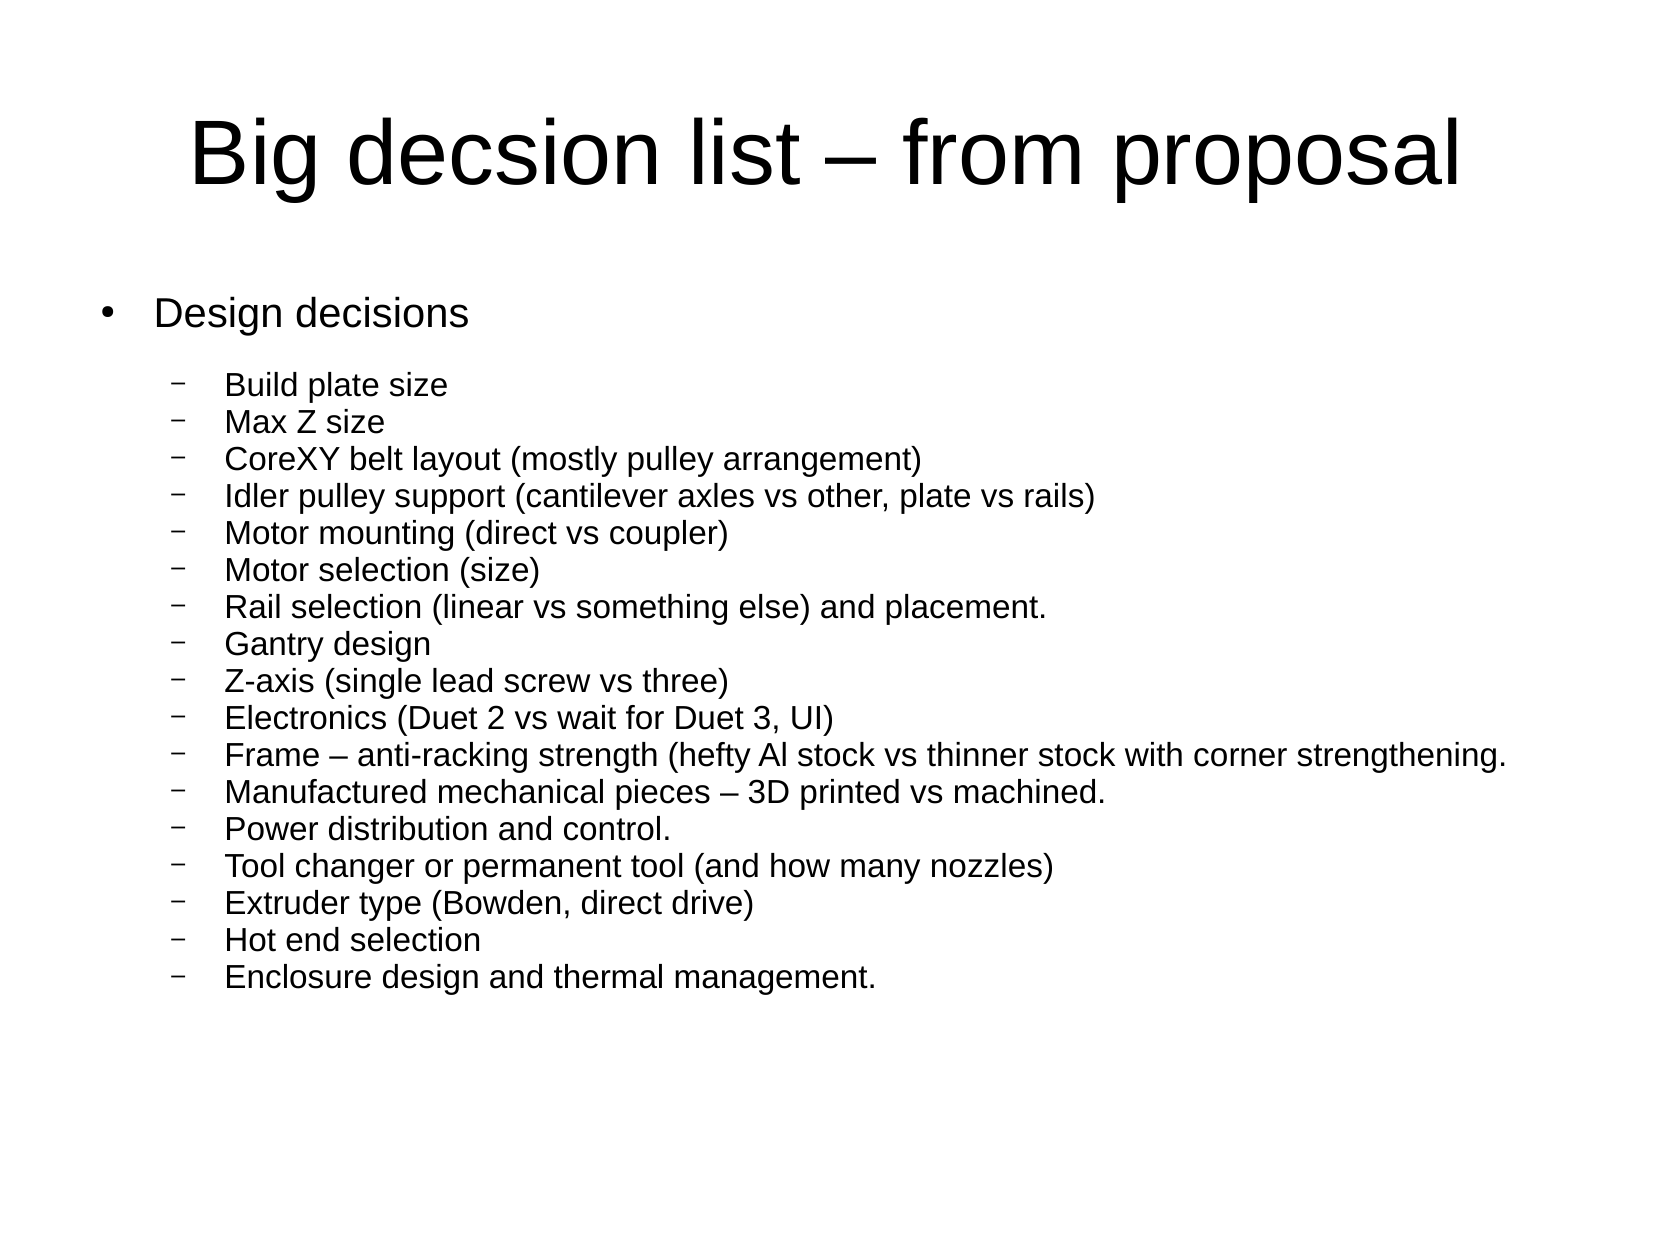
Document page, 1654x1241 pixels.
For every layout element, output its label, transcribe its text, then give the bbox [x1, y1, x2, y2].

list Design decisions Build plate size Max Z size CoreXY belt layout (mostly pulley arrangement) Idler pulley support (cantilever axles vs other, plate vs rails) Motor mounting (direct vs coupler) Motor selection (size) Rail selection (linear vs something else) and placement. Gantry design Z-axis (single lead screw vs three) Electronics (Duet 2 vs wait for Duet 3, UI) Frame – anti-racking strength (hefty Al stock vs thinner stock with corner strengthening. Manufactured mechanical pieces – 3D printed vs machined. Power distribution and control. Tool changer or permanent tool (and how many nozzles) Extruder type (Bowden, direct drive) Hot end selection Enclosure design and thermal management. [82, 290, 1571, 1109]
title Big decsion list – from proposal [82, 49, 1571, 257]
